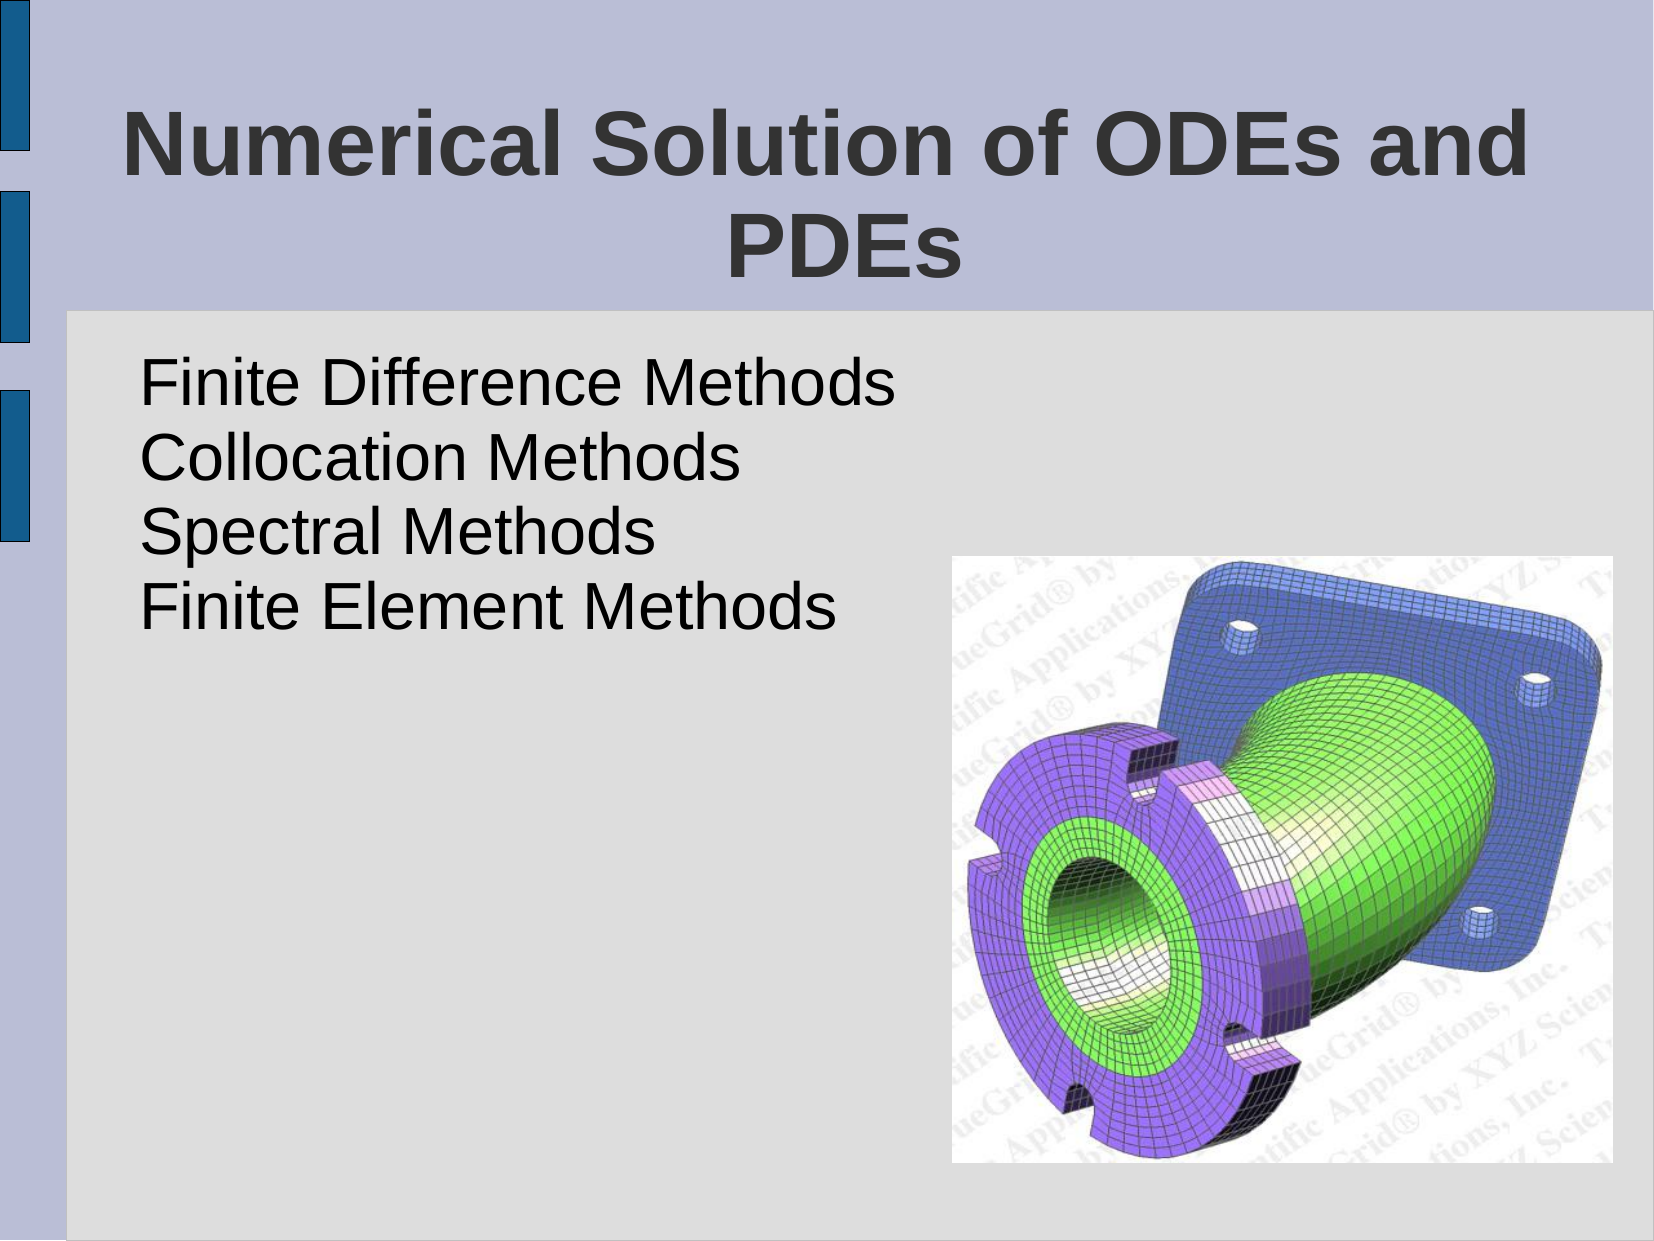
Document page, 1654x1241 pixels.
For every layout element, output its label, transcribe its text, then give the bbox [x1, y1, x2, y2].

picture [952, 556, 1613, 1163]
list Finite Difference Methods Collocation Methods Spectral Methods Finite Element Methods [121, 344, 1534, 1127]
title Numerical Solution of ODEs and PDEs [121, 91, 1534, 299]
